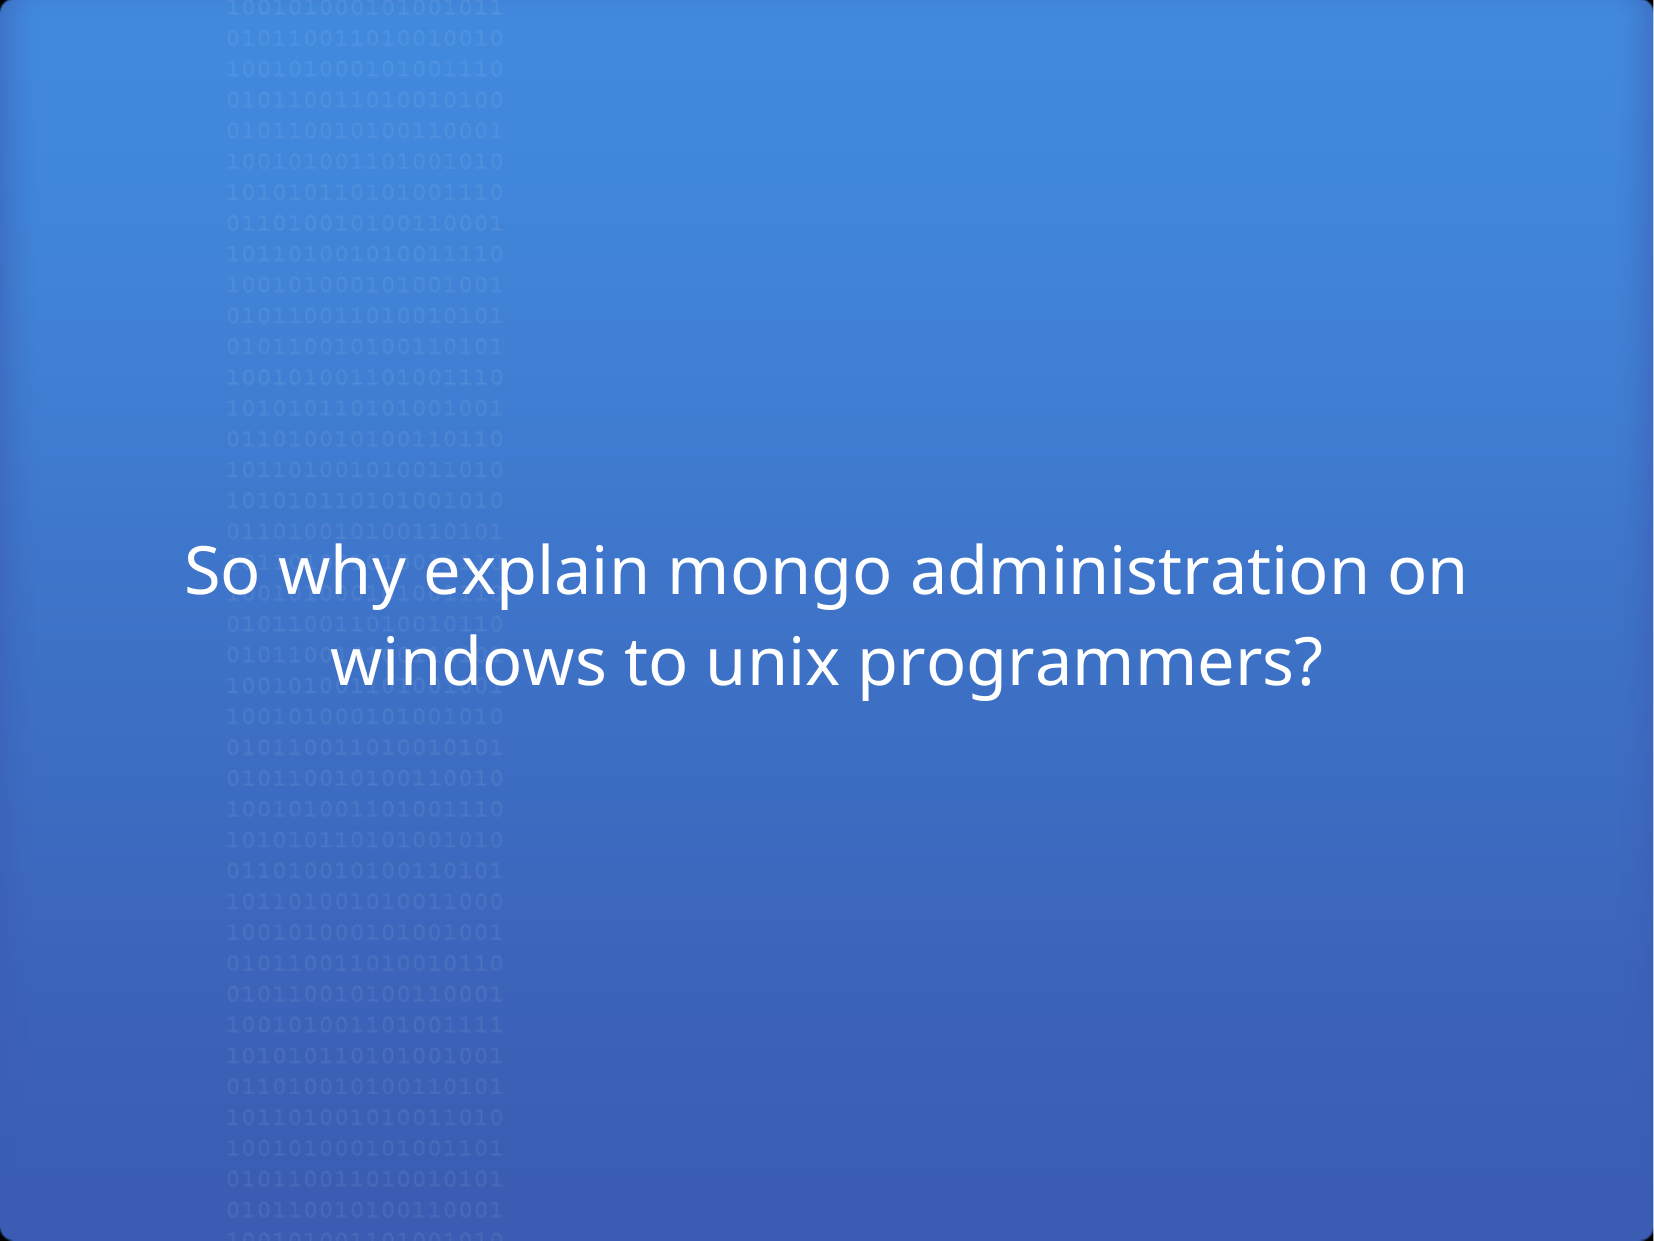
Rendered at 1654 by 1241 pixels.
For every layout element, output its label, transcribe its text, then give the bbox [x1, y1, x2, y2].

subtitle So why explain mongo administration on windows to unix programmers? [121, 110, 1534, 1119]
picture [0, 0, 1654, 1241]
